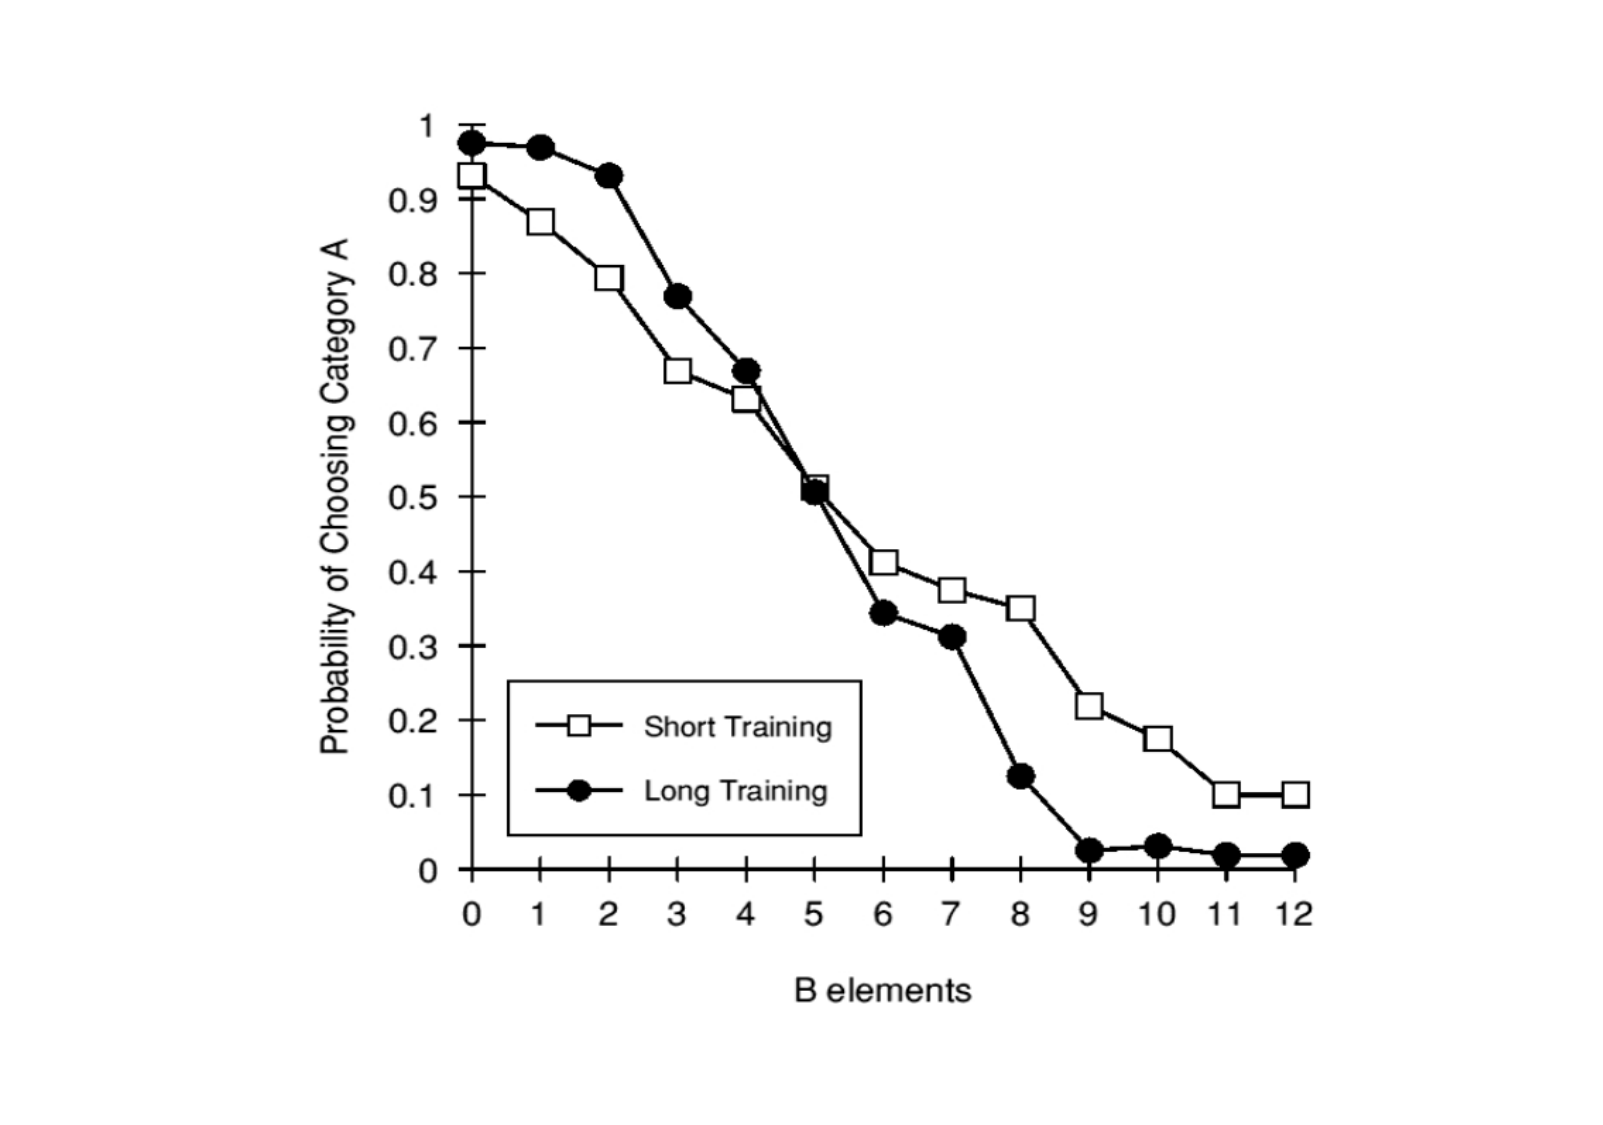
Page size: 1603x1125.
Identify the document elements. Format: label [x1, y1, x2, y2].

picture [284, 104, 1354, 1013]
